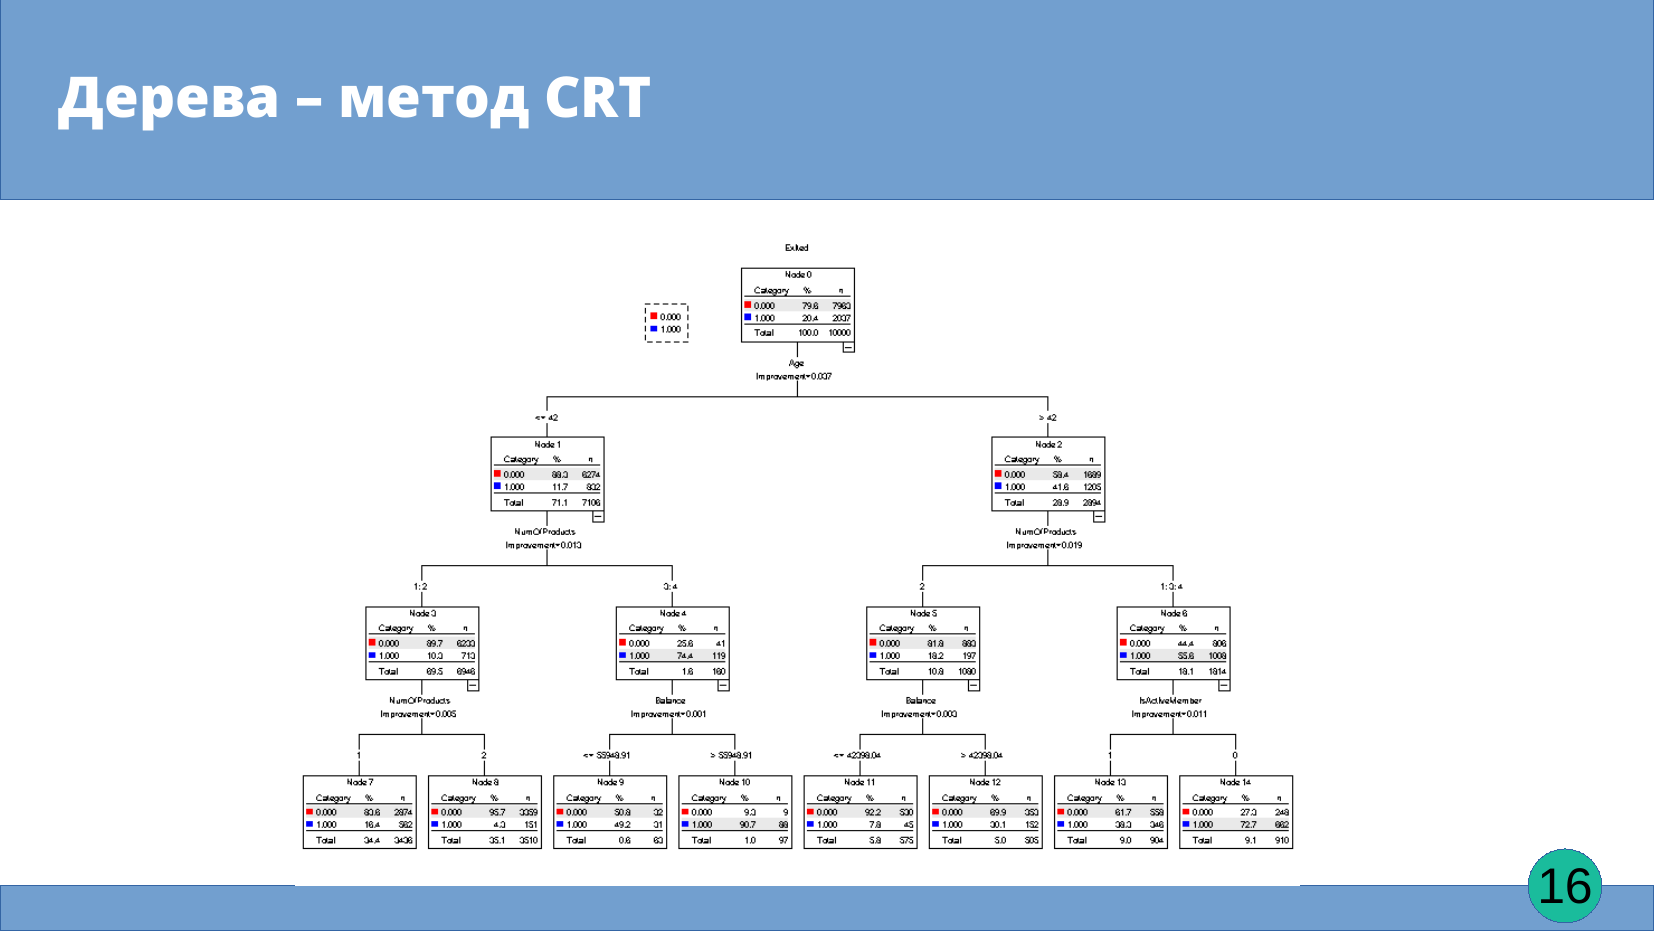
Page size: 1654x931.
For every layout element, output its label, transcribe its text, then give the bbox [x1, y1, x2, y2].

title Дерева – метод CRT [59, 37, 1595, 155]
picture [295, 204, 1300, 886]
